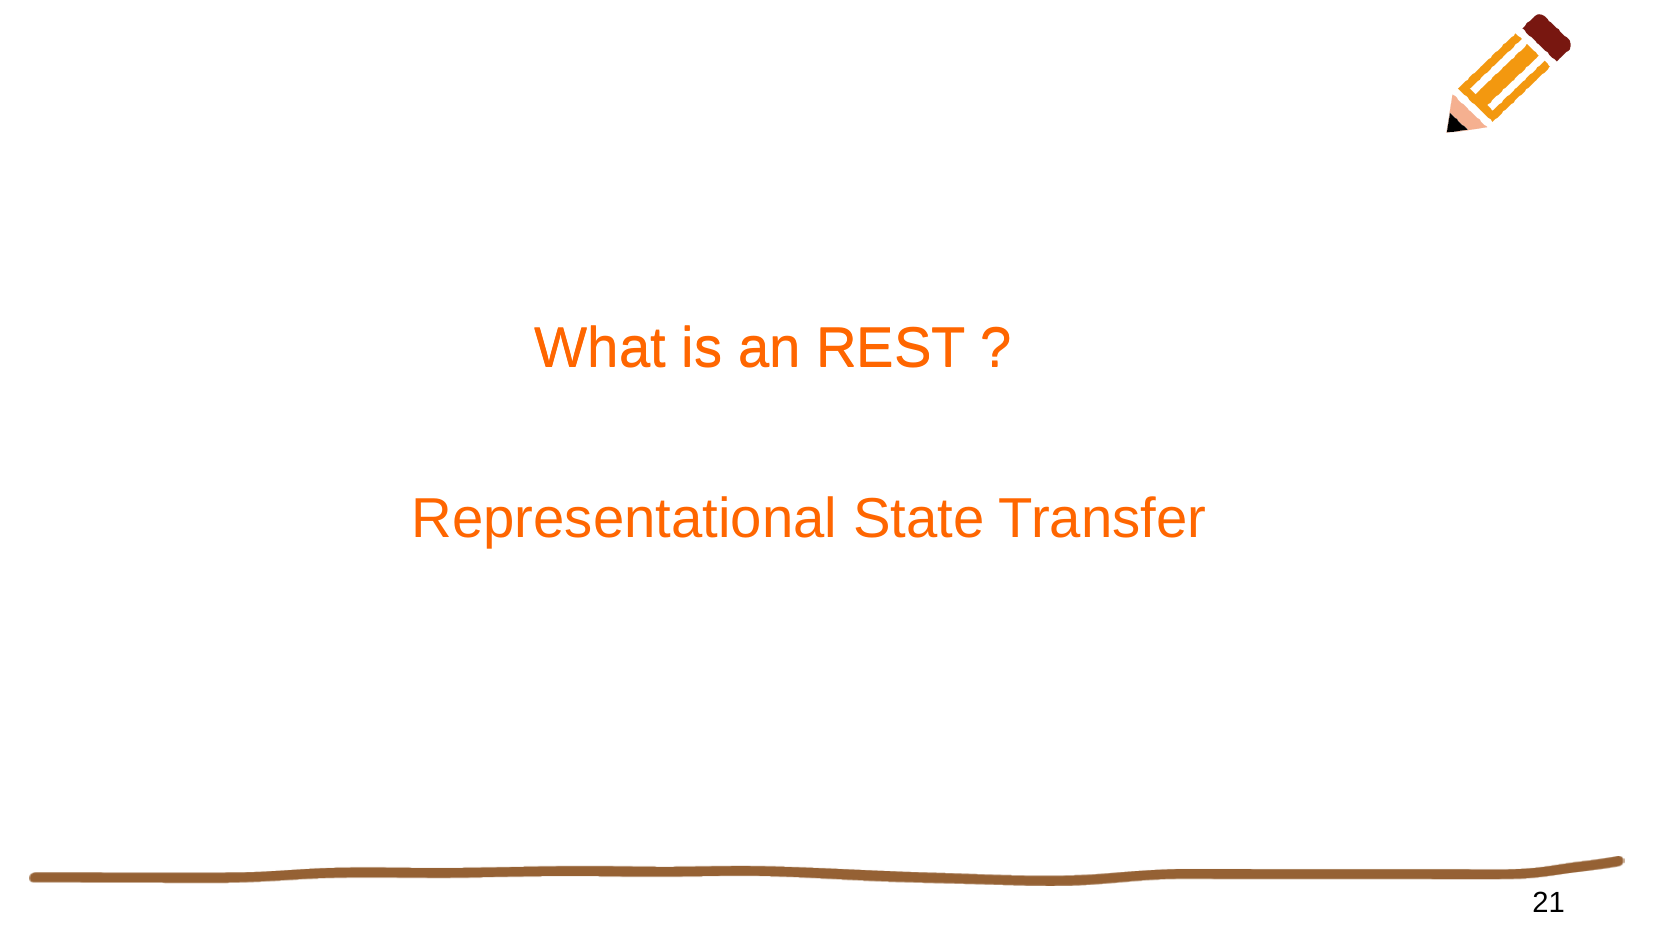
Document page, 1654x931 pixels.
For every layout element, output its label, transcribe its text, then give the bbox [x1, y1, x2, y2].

title What is an REST ? [94, 296, 1453, 400]
picture [29, 856, 1625, 886]
title Representational State Transfer [129, 466, 1489, 570]
picture [1446, 14, 1571, 133]
